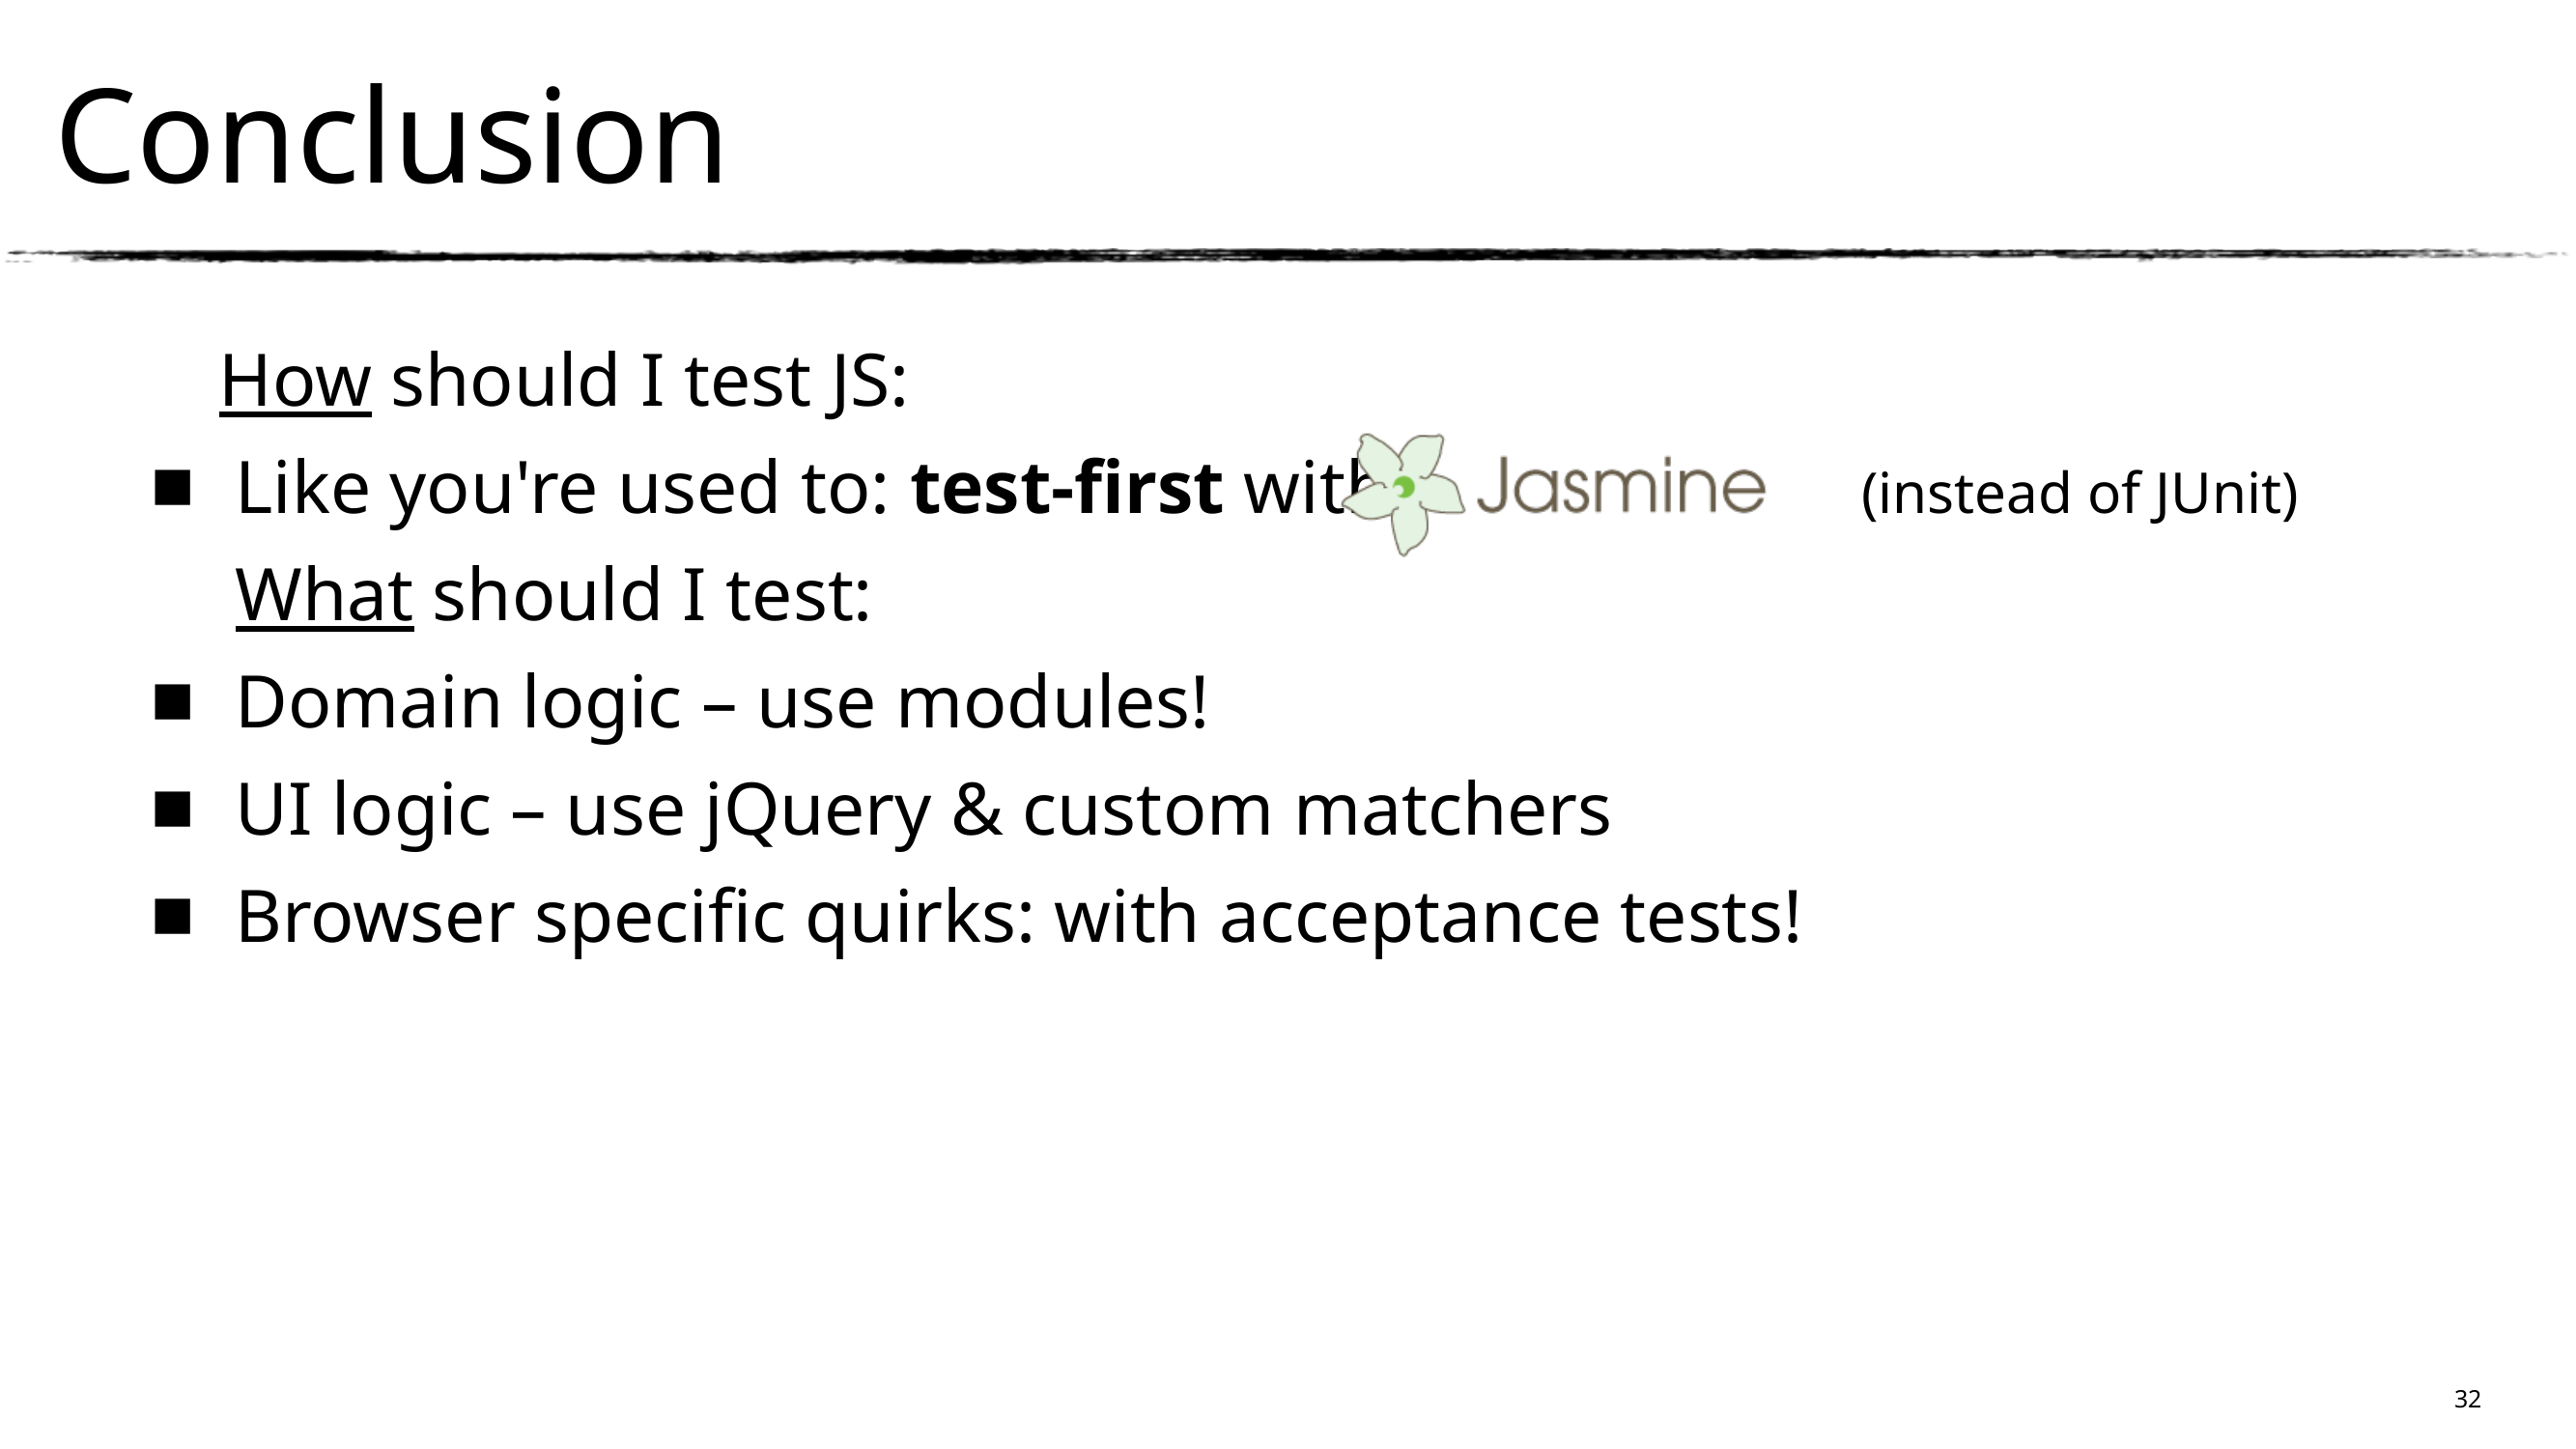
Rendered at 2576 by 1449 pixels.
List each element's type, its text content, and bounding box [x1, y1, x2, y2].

text_box Conclusion [45, 12, 2528, 250]
text_box How should I test JS: Like you're used to: test-first with (instead of JUnit) What should I test: Domain logic – use modules! UI logic – use jQuery & custom matchers Browser specific quirks: with acceptance tests! [116, 326, 2457, 1387]
text_box <number> [2447, 1376, 2490, 1421]
picture [1336, 423, 1771, 563]
picture [0, 248, 2576, 268]
